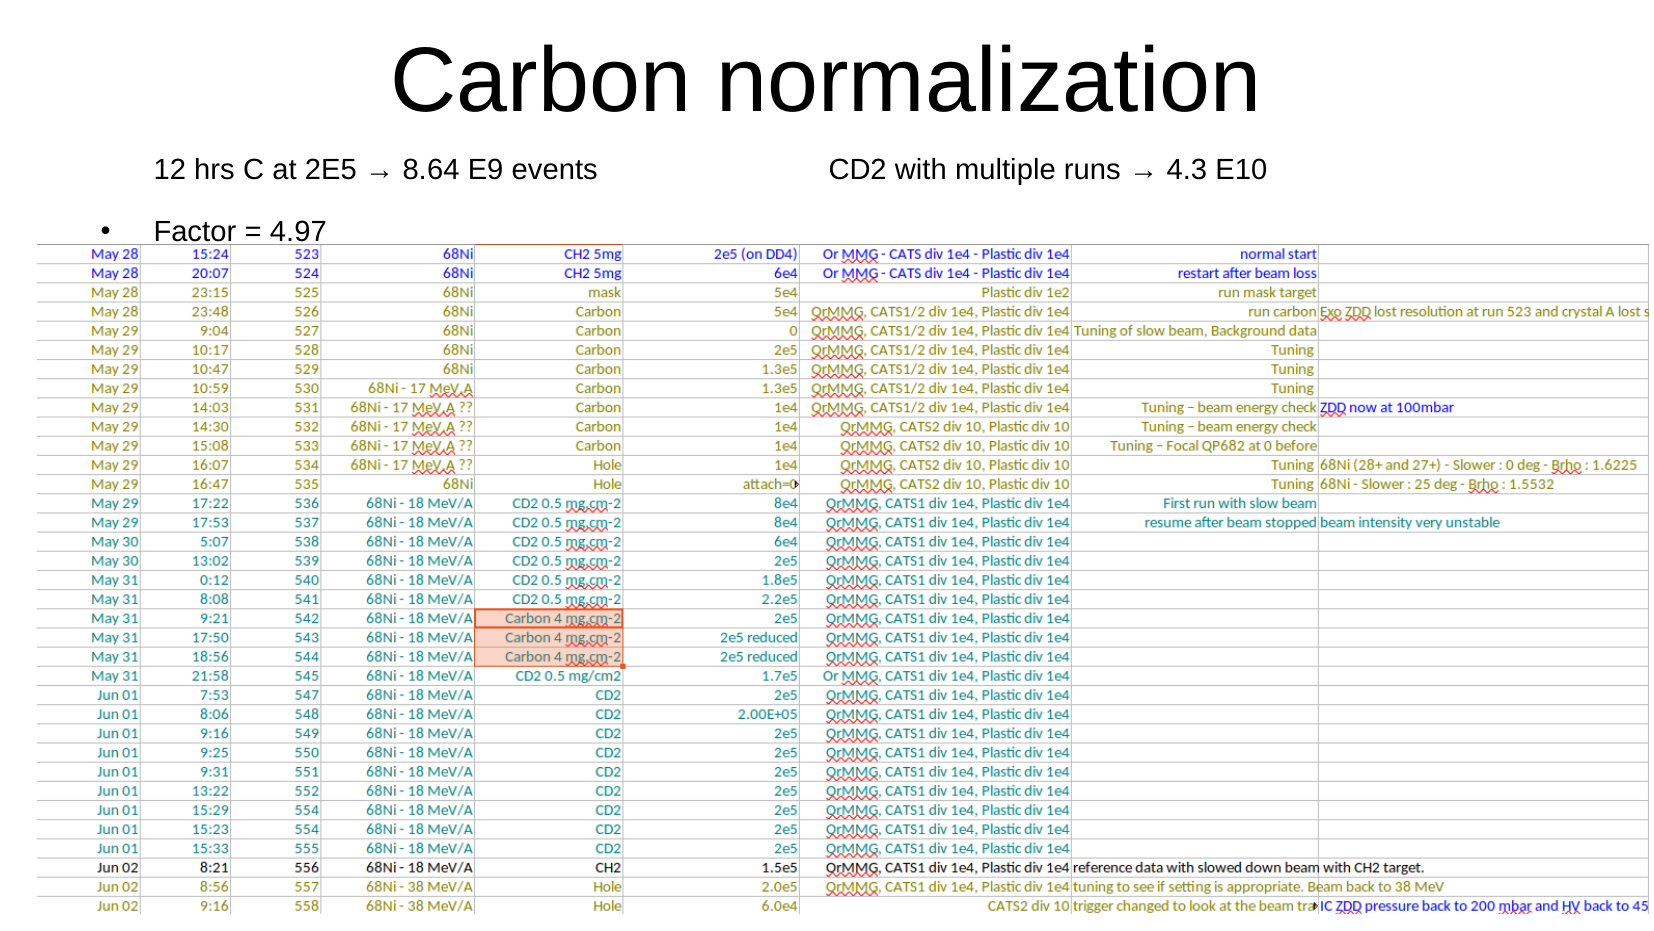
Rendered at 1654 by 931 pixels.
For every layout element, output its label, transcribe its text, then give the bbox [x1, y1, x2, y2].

picture [37, 244, 1649, 914]
list 12 hrs C at 2E5 → 8.64 E9 events CD2 with multiple runs → 4.3 E10 Factor = 4.97 [82, 152, 1571, 244]
title Carbon normalization [82, 1, 1571, 152]
